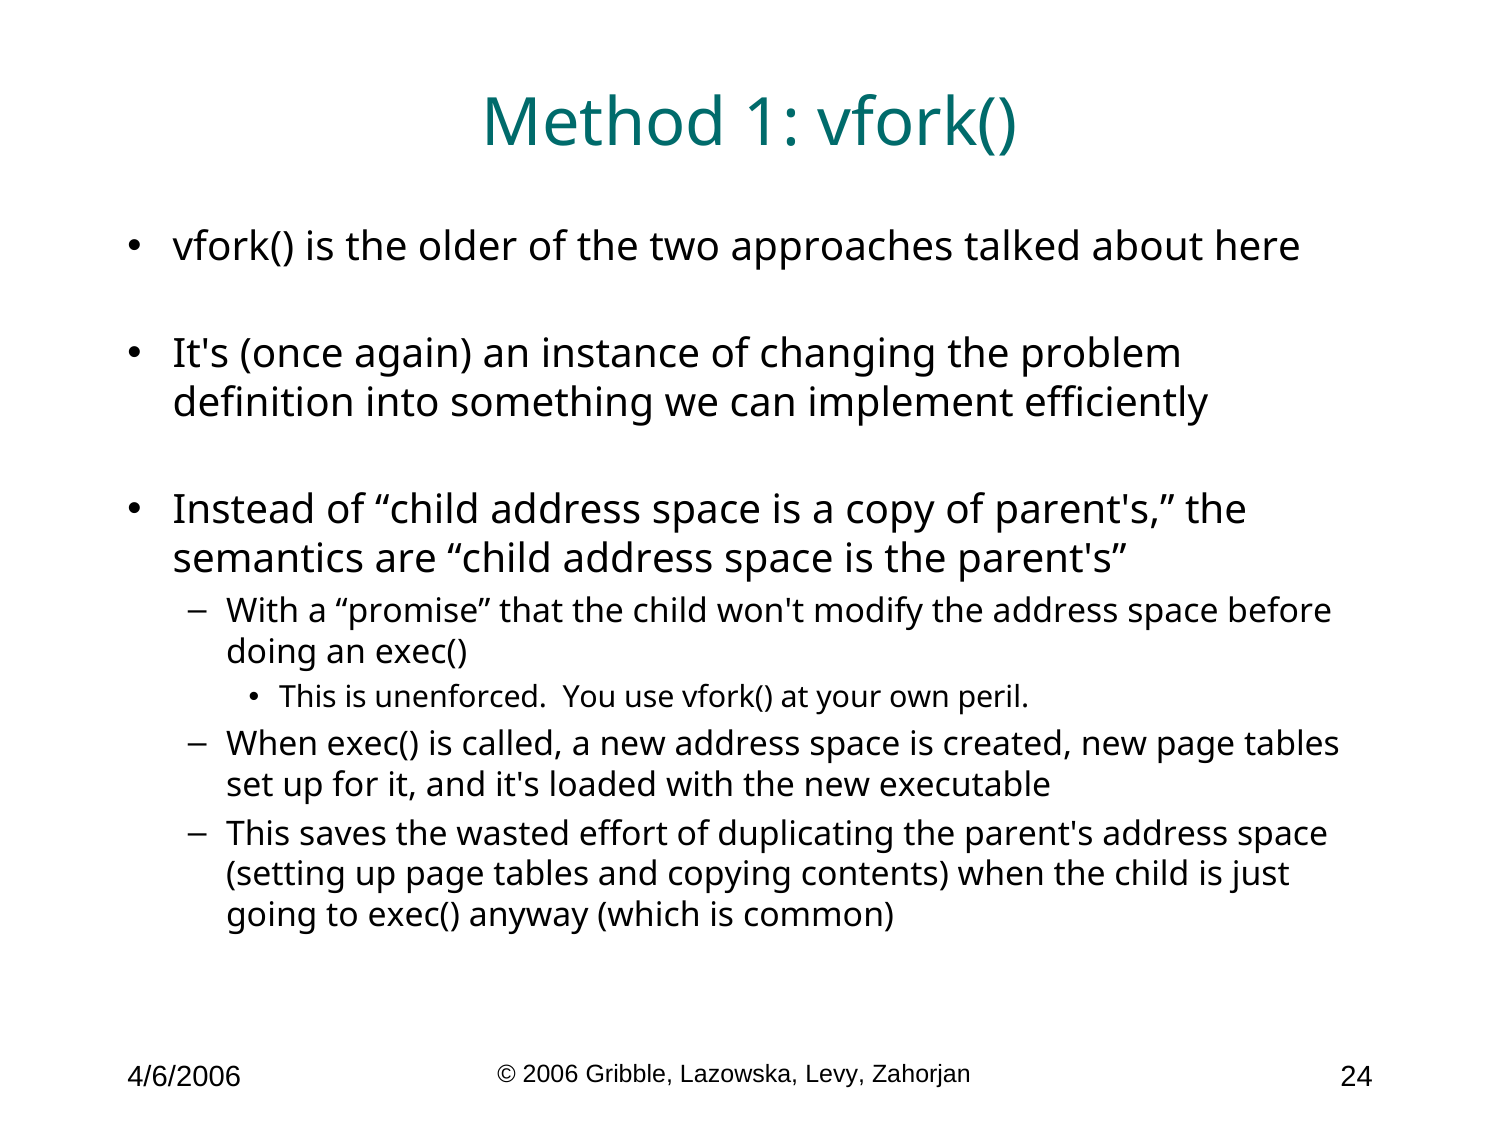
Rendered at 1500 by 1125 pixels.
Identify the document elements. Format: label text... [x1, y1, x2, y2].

title Method 1: vfork() [112, 62, 1388, 176]
list vfork() is the older of the two approaches talked about here It's (once again) an instance of changing the problem definition into something we can implement efficiently Instead of “child address space is a copy of parent's,” the semantics are “child address space is the parent's” With a “promise” that the child won't modify the address space before doing an exec() This is unenforced. You use vfork() at your own peril. When exec() is called, a new address space is created, new page tables set up for it, and it's loaded with the new executable This saves the wasted effort of duplicating the parent's address space (setting up page tables and copying contents) when the child is just going to exec() anyway (which is common) [112, 212, 1388, 955]
